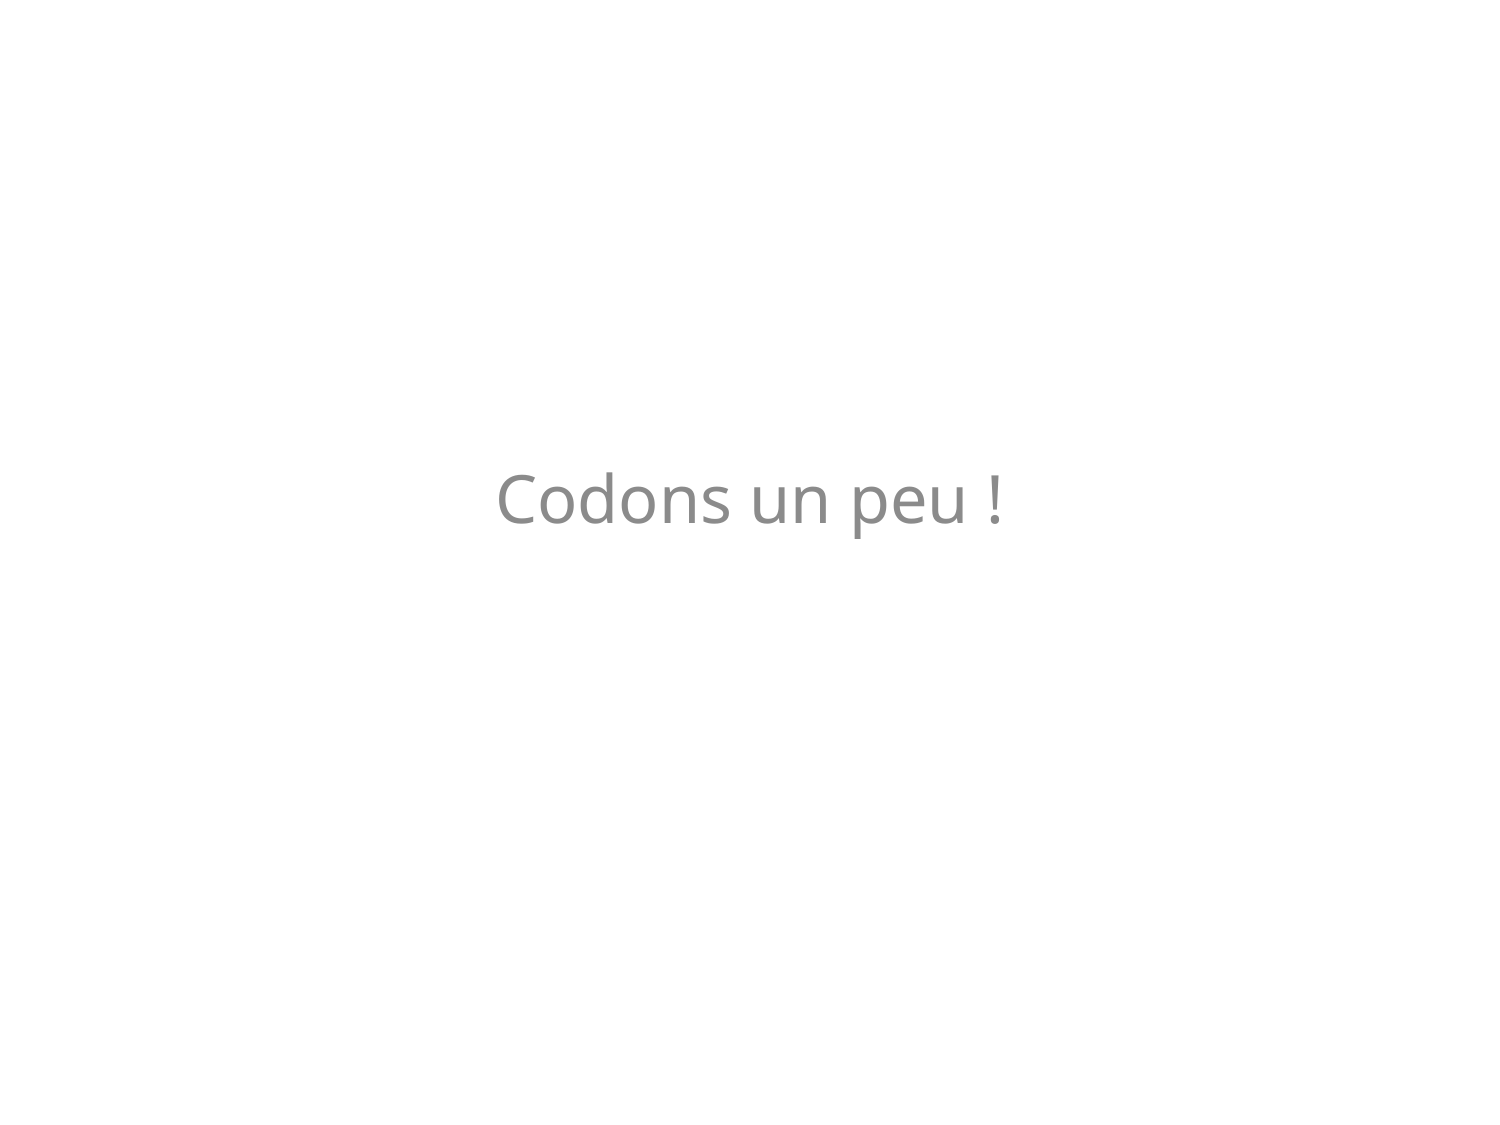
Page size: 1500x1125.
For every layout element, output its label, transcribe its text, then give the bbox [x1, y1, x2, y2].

list Codons un peu ! [75, 262, 1425, 1005]
